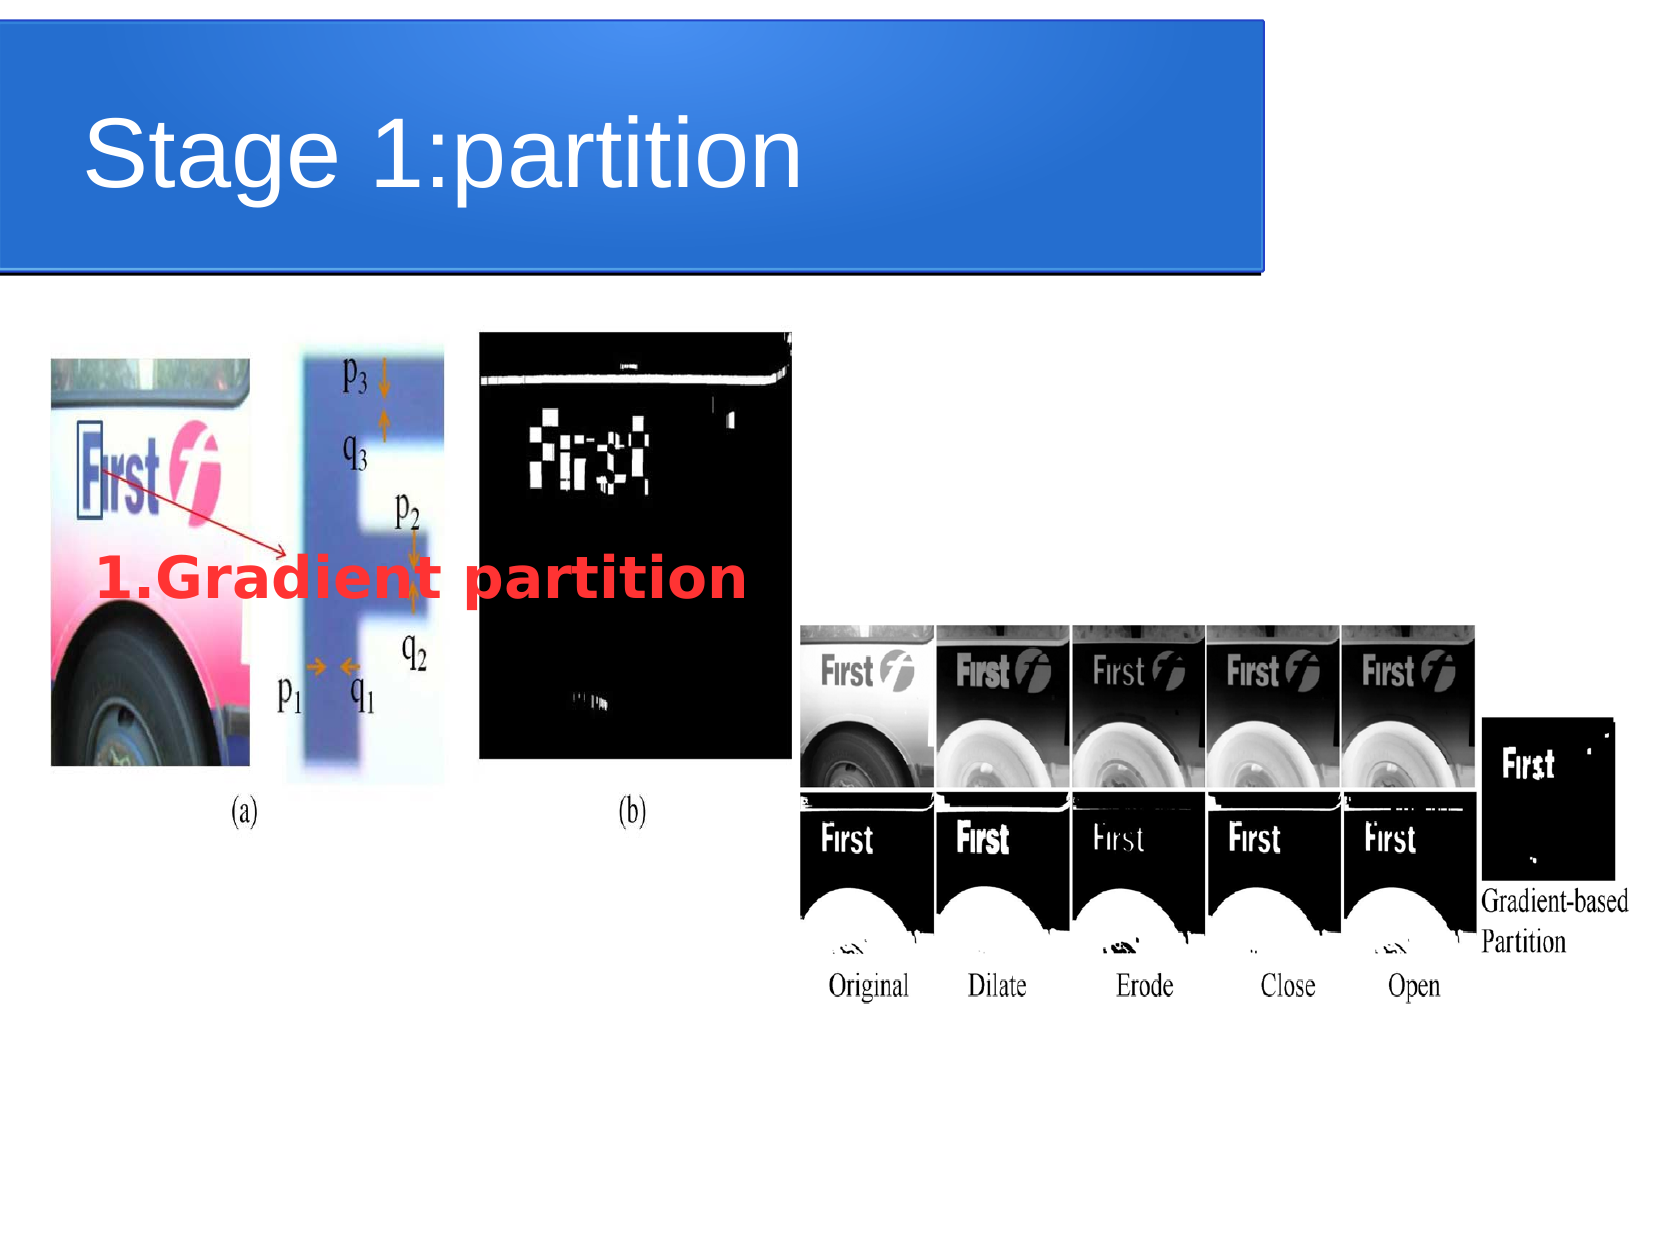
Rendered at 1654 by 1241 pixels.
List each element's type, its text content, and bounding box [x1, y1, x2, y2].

title Stage 1:partition [82, 42, 1250, 264]
picture [50, 307, 792, 851]
picture [800, 625, 1630, 1004]
